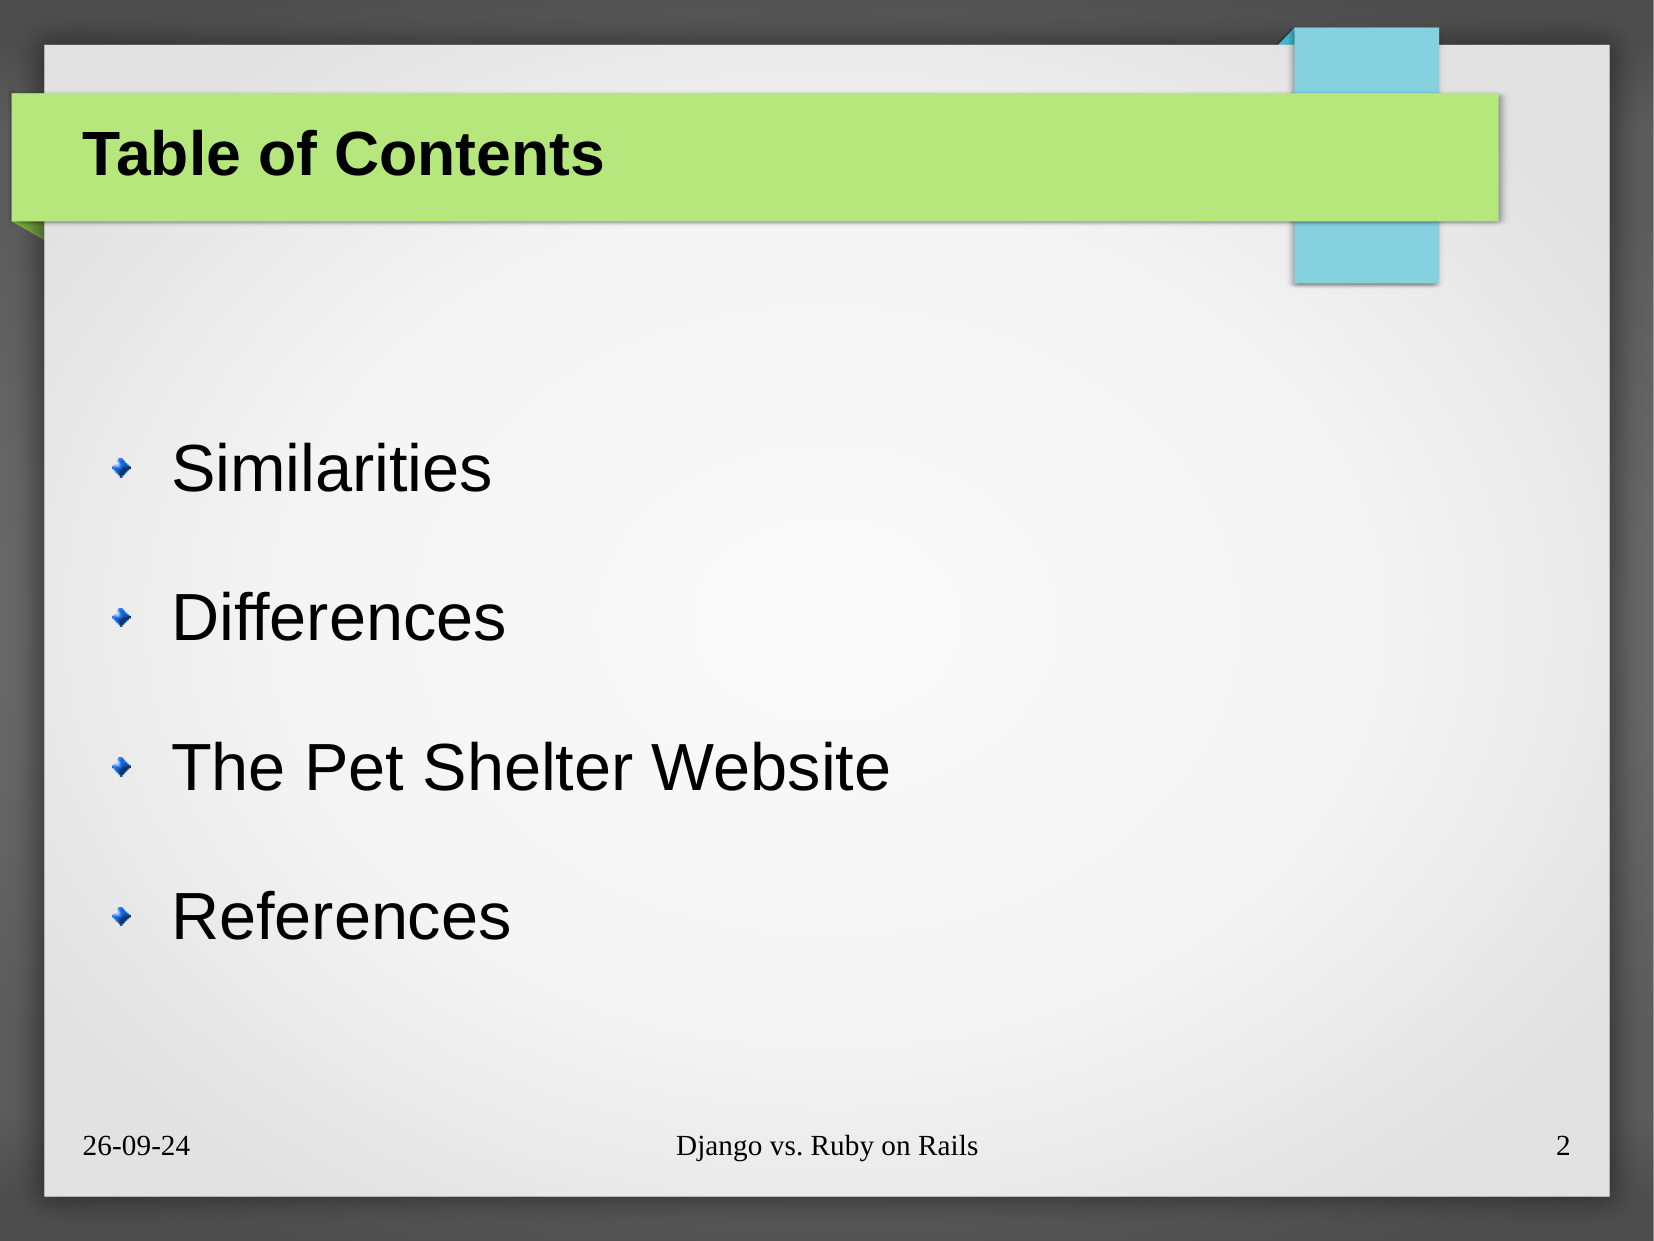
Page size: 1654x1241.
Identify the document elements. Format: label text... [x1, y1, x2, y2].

picture [0, 0, 1654, 1241]
subtitle Similarities Differences The Pet Shelter Website References [82, 295, 1571, 1015]
title Table of Contents [82, 94, 1264, 213]
